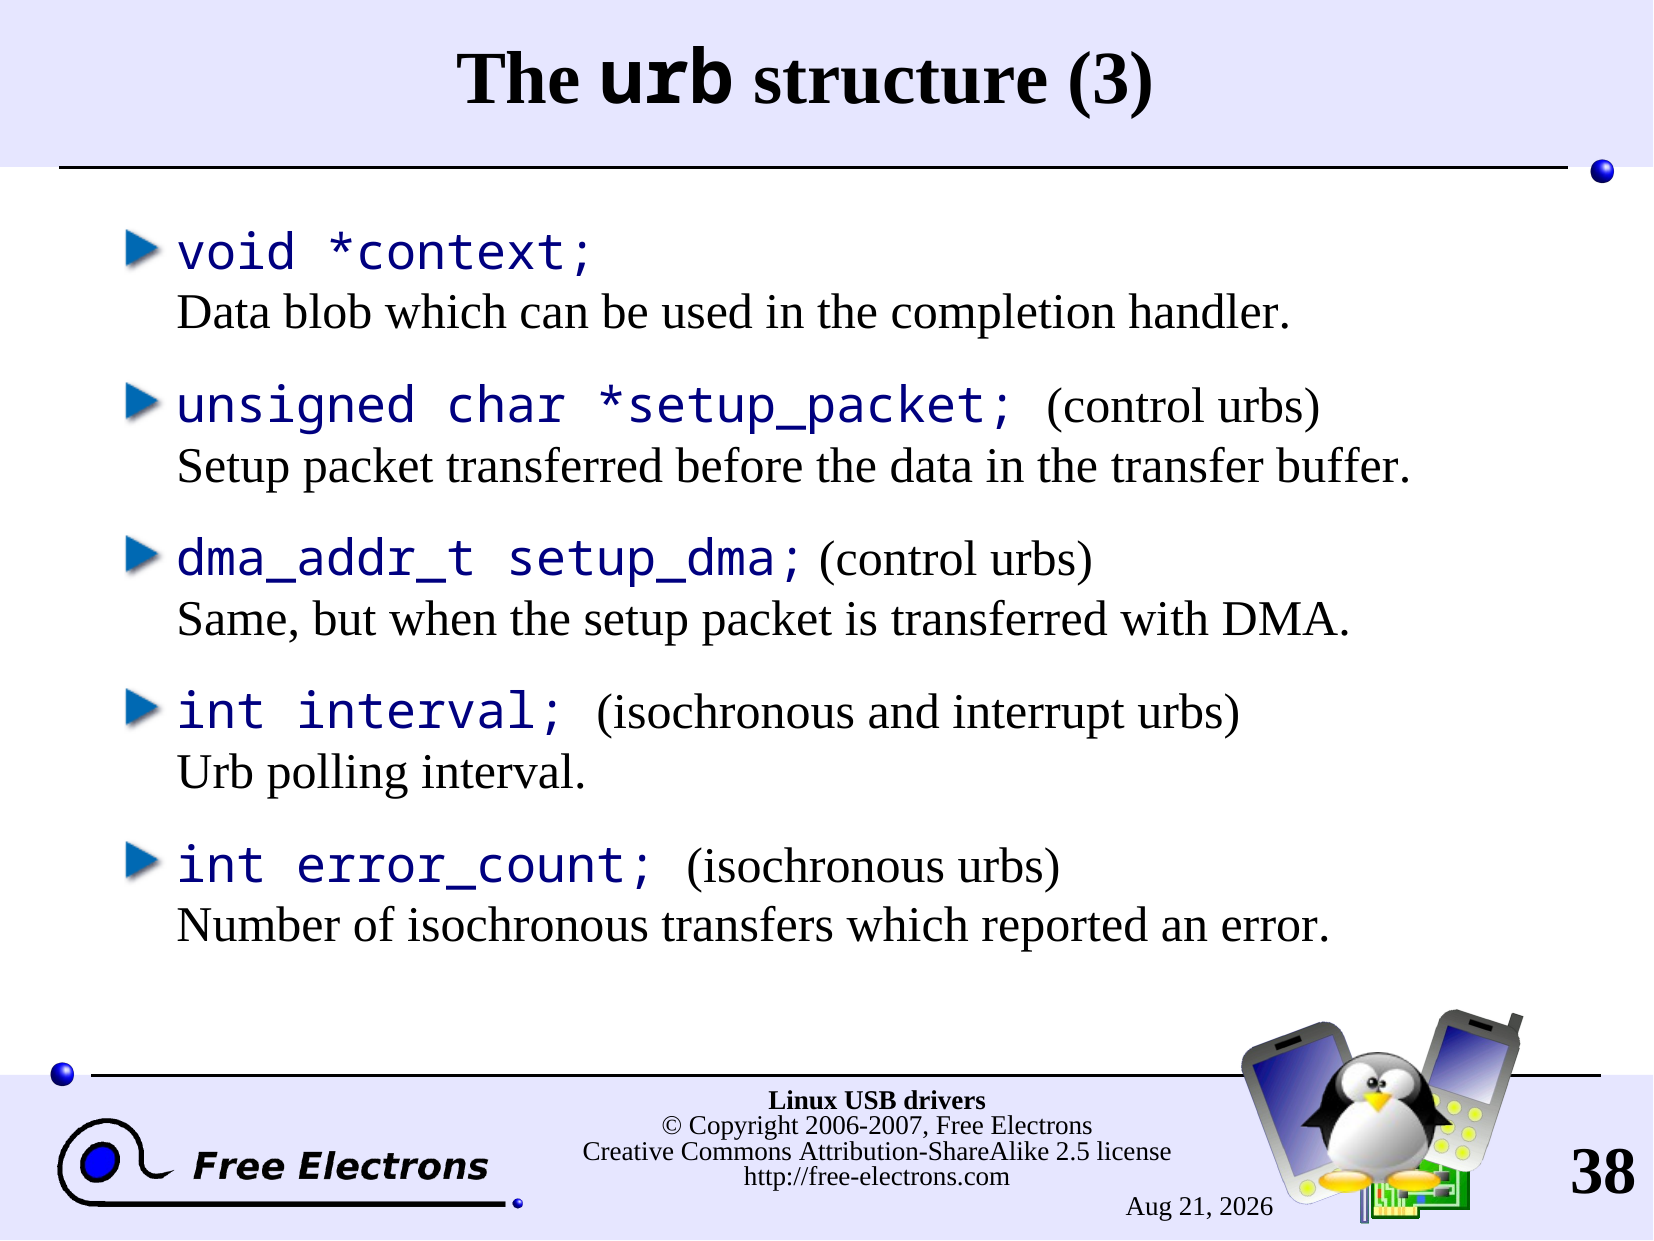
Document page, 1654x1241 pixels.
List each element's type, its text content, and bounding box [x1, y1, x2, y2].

title The urb structure (3) [60, 25, 1551, 124]
picture [50, 1107, 527, 1216]
picture [1231, 1007, 1538, 1241]
list void *context; Data blob which can be used in the completion handler. unsigned char *setup_packet; (control urbs) Setup packet transferred before the data in the transfer buffer. dma_addr_t setup_dma; (control urbs) Same, but when the setup packet is transferred with DMA. int interval; (isochronous and interrupt urbs) Urb polling interval. int error_count; (isochronous urbs) Number of isochronous transfers which reported an error. [105, 216, 1518, 1066]
